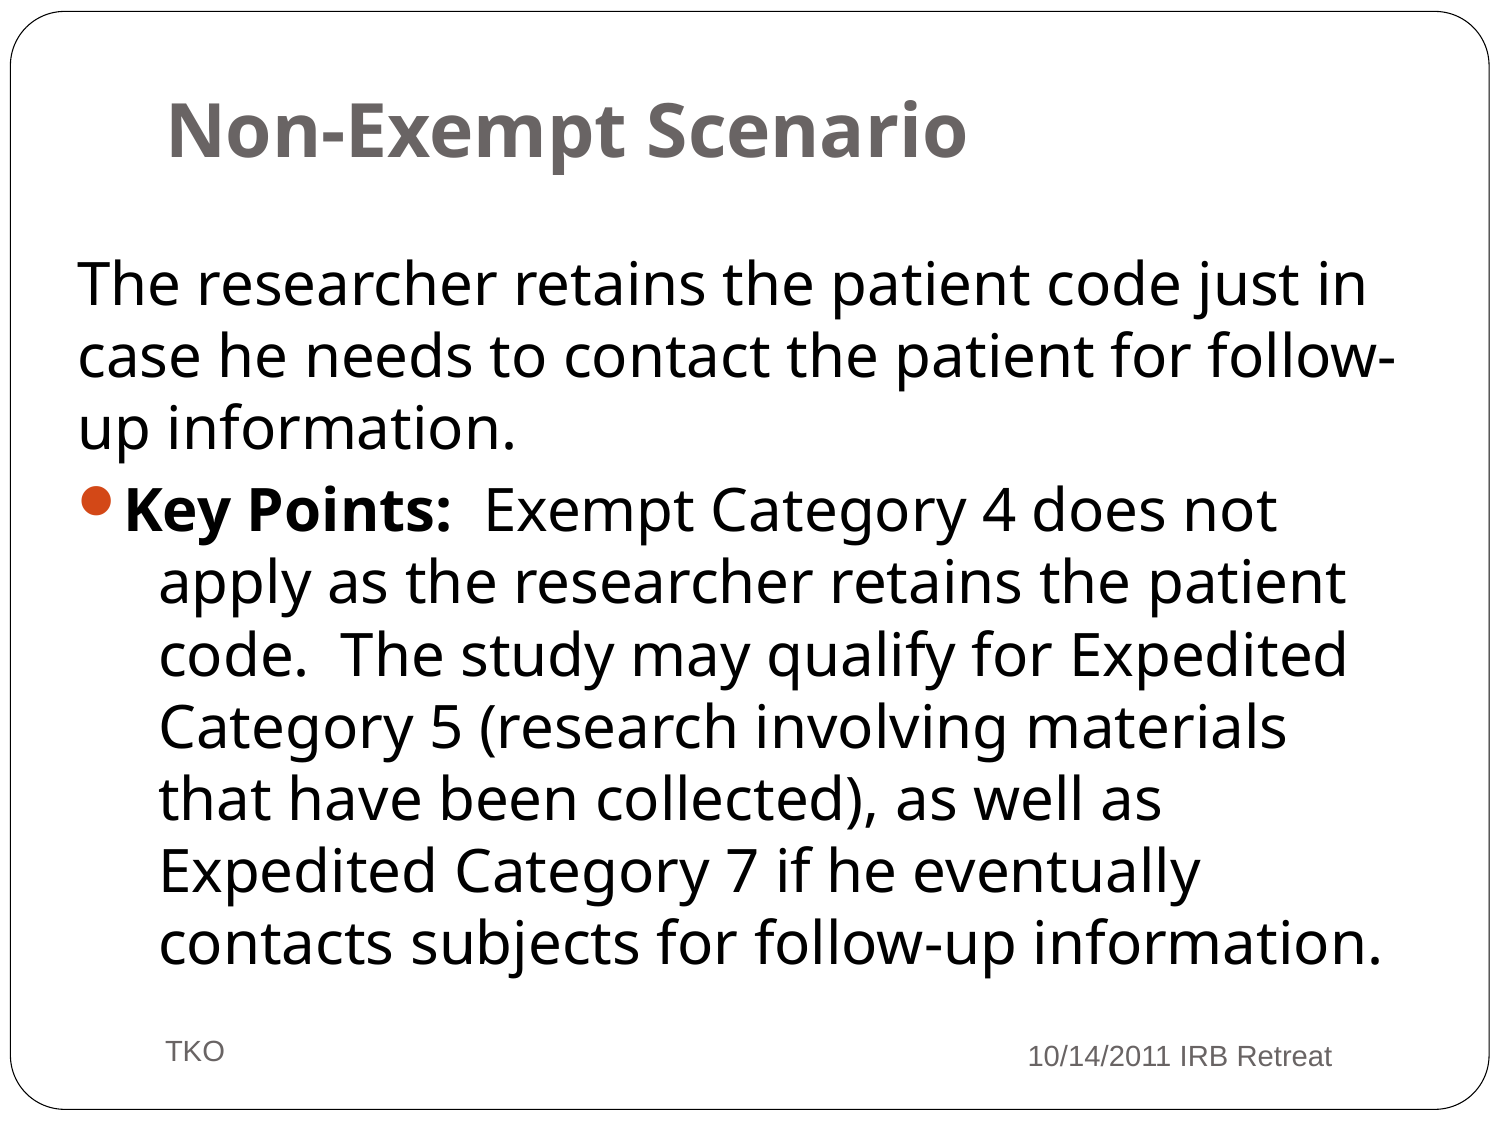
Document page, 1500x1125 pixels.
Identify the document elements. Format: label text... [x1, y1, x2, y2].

title Non-Exempt Scenario [150, 45, 1426, 188]
text_box TKO [150, 1012, 801, 1088]
list The researcher retains the patient code just in case he needs to contact the patient for follow-up information. Key Points: Exempt Category 4 does not apply as the researcher retains the patient code. The study may qualify for Expedited Category 5 (research involving materials that have been collected), as well as Expedited Category 7 if he eventually contacts subjects for follow-up information. [62, 237, 1426, 988]
text_box 10/14/2011 IRB Retreat [1012, 1015, 1419, 1094]
